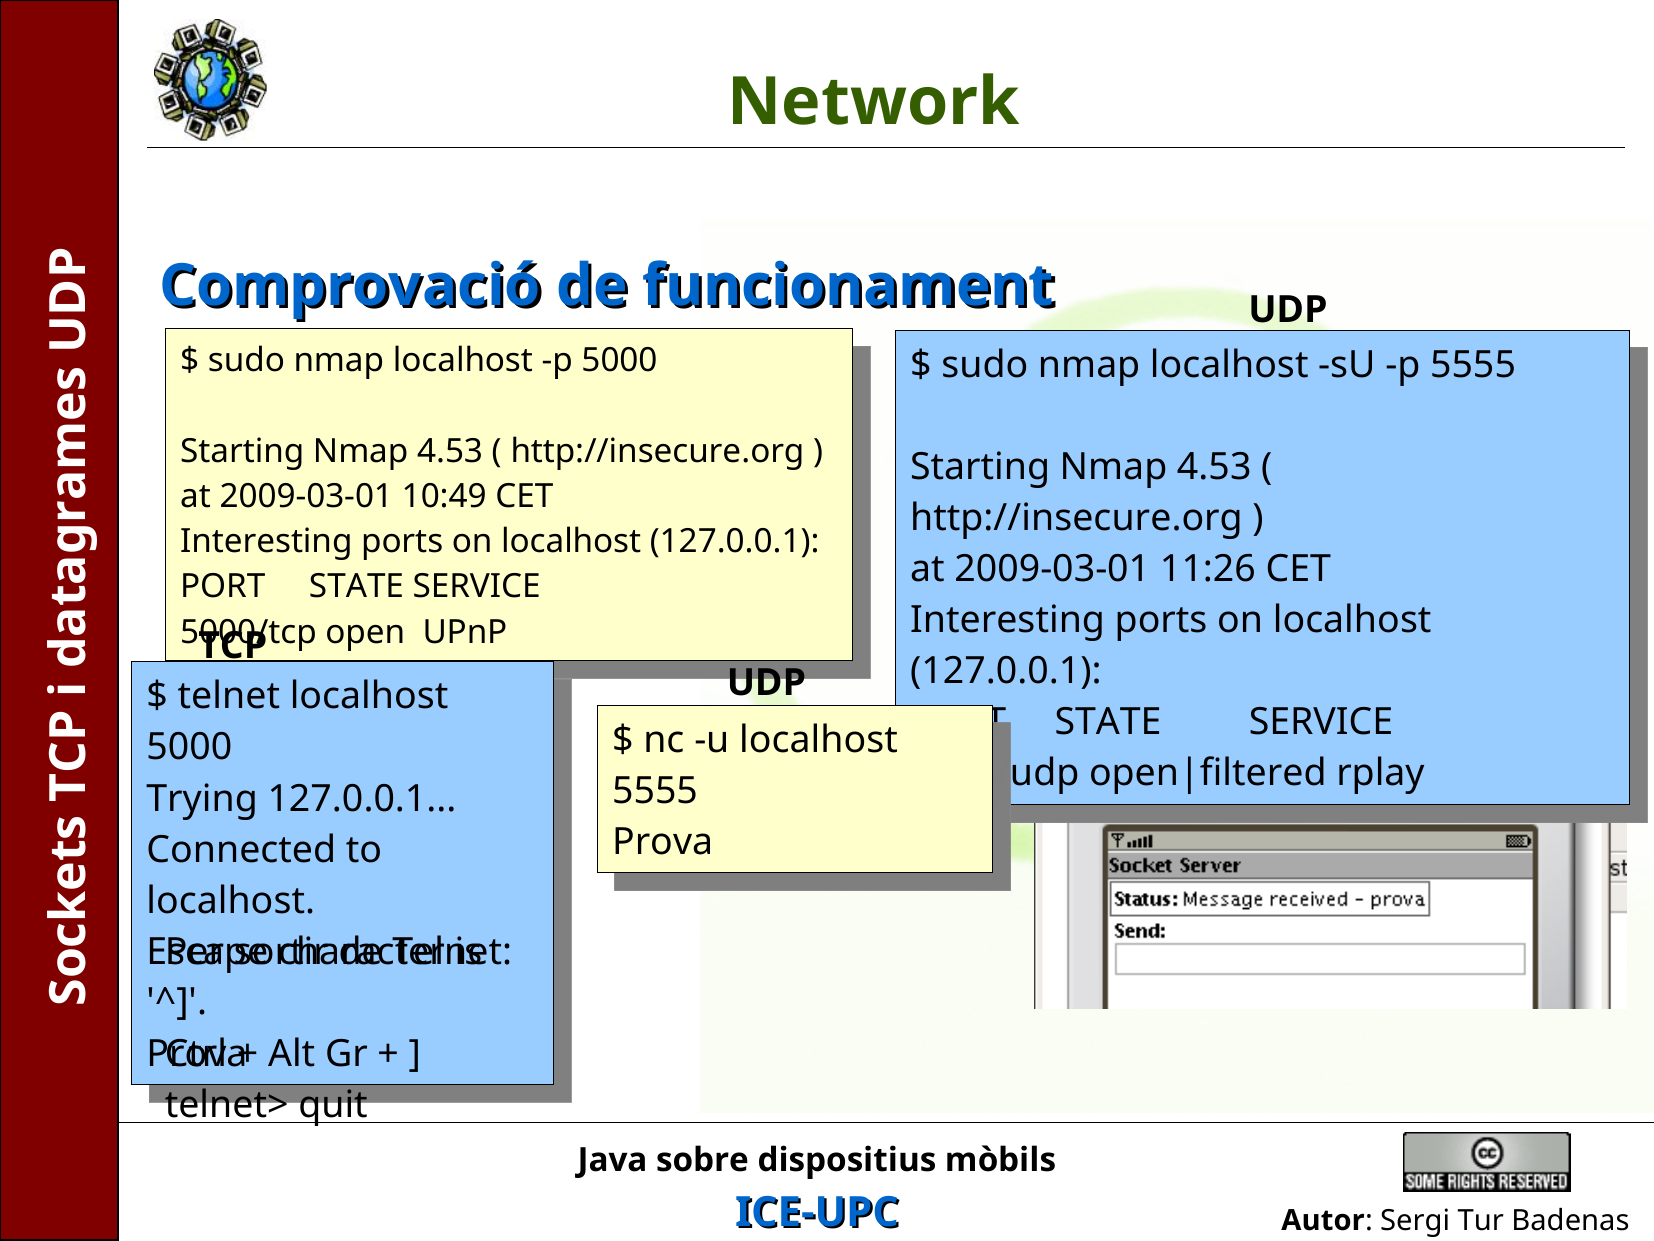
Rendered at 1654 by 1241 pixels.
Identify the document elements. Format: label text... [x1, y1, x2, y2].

text_box $ sudo nmap localhost -sU -p 5555 Starting Nmap 4.53 ( http://insecure.org ) at 2009-03-01 11:26 CET Interesting ports on localhost (127.0.0.1): PORT STATE SERVICE 5555/udp open|filtered rplay [895, 330, 1630, 608]
text_box UDP [1233, 275, 1343, 328]
text_box UDP [712, 647, 821, 701]
title Network [129, 56, 1619, 141]
text_box $ sudo nmap localhost -p 5000 Starting Nmap 4.53 ( http://insecure.org ) at 2009-03-01 10:49 CET Interesting ports on localhost (127.0.0.1): PORT STATE SERVICE 5000/tcp open UPnP [165, 328, 853, 577]
list Comprovació de funcionament [141, 242, 1630, 1078]
text_box $ nc -u localhost 5555 Prova [597, 705, 993, 795]
picture [1403, 1132, 1571, 1192]
picture [154, 19, 268, 56]
picture [700, 217, 1654, 1113]
text_box TCP [183, 611, 289, 702]
picture [1034, 823, 1627, 1009]
text_box $ telnet localhost 5000 Trying 127.0.0.1... Connected to localhost. Escape character is '^]'. Prova [131, 661, 554, 864]
text_box Per sortir de Telnet: Ctrl + Alt Gr + ] telnet> quit [150, 917, 509, 1082]
